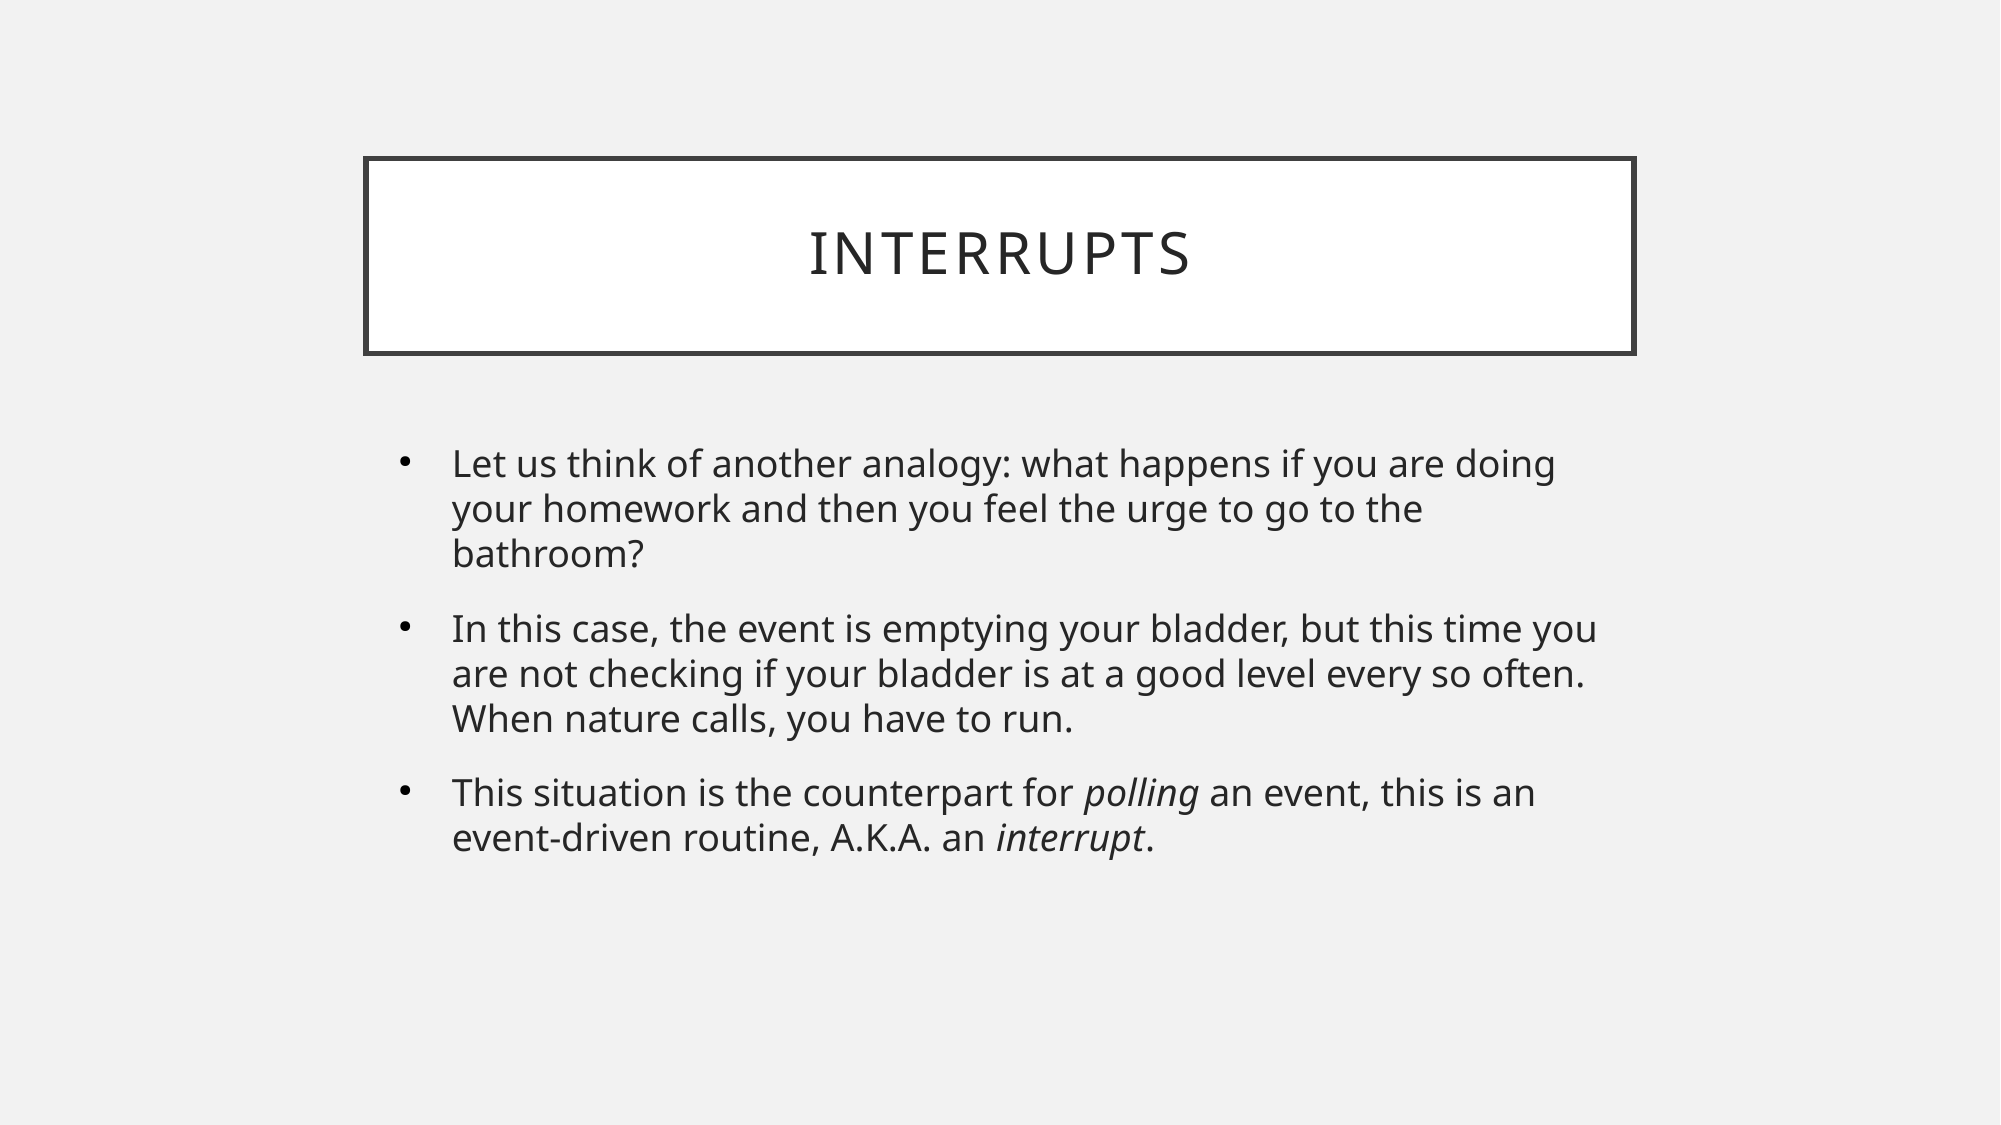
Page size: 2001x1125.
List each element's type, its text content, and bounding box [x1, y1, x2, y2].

title Interrupts [366, 158, 1634, 354]
list Let us think of another analogy: what happens if you are doing your homework and then you feel the urge to go to the bathroom? In this case, the event is emptying your bladder, but this time you are not checking if your bladder is at a good level every so often. When nature calls, you have to run. This situation is the counterpart for polling an event, this is an event-driven routine, A.K.A. an interrupt. [366, 432, 1634, 942]
